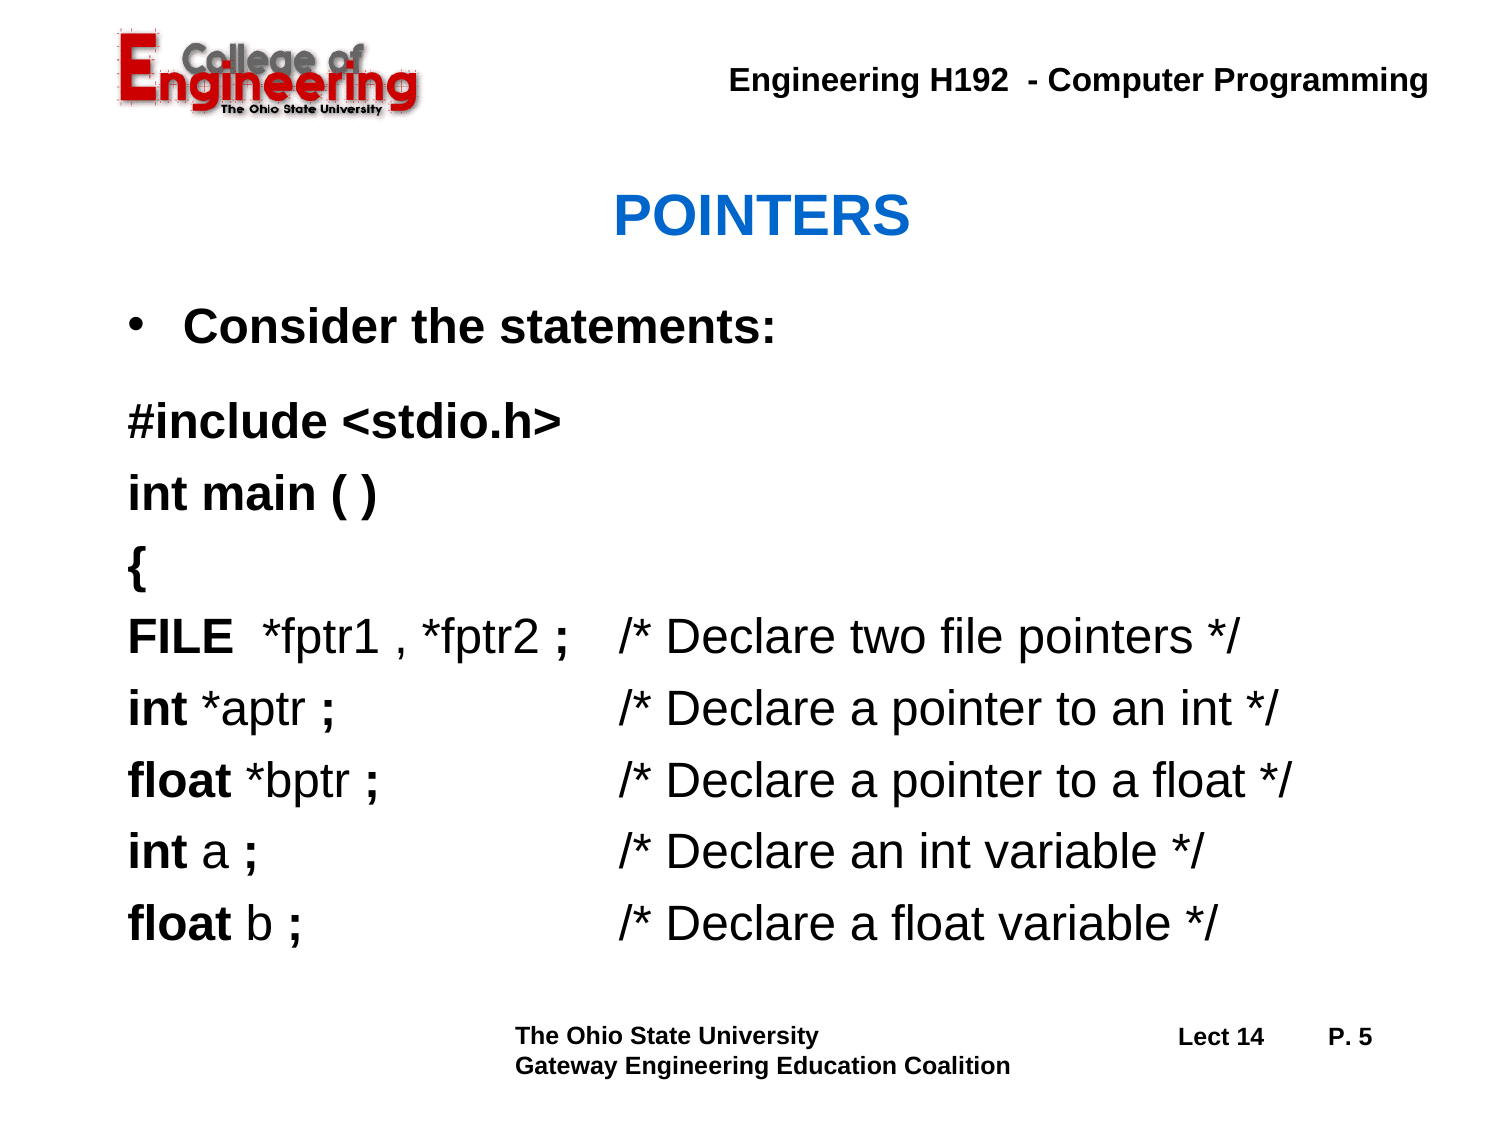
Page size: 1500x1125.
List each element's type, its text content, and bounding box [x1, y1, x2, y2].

list Consider the statements: #include <stdio.h> int main ( ) { FILE *fptr1 , *fptr2 ; /* Declare two file pointers */ int *aptr ; /* Declare a pointer to an int */ float *bptr ; /* Declare a pointer to a float */ int a ; /* Declare an int variable */ float b ; /* Declare a float variable */ [112, 286, 1388, 966]
title POINTERS [125, 174, 1401, 250]
